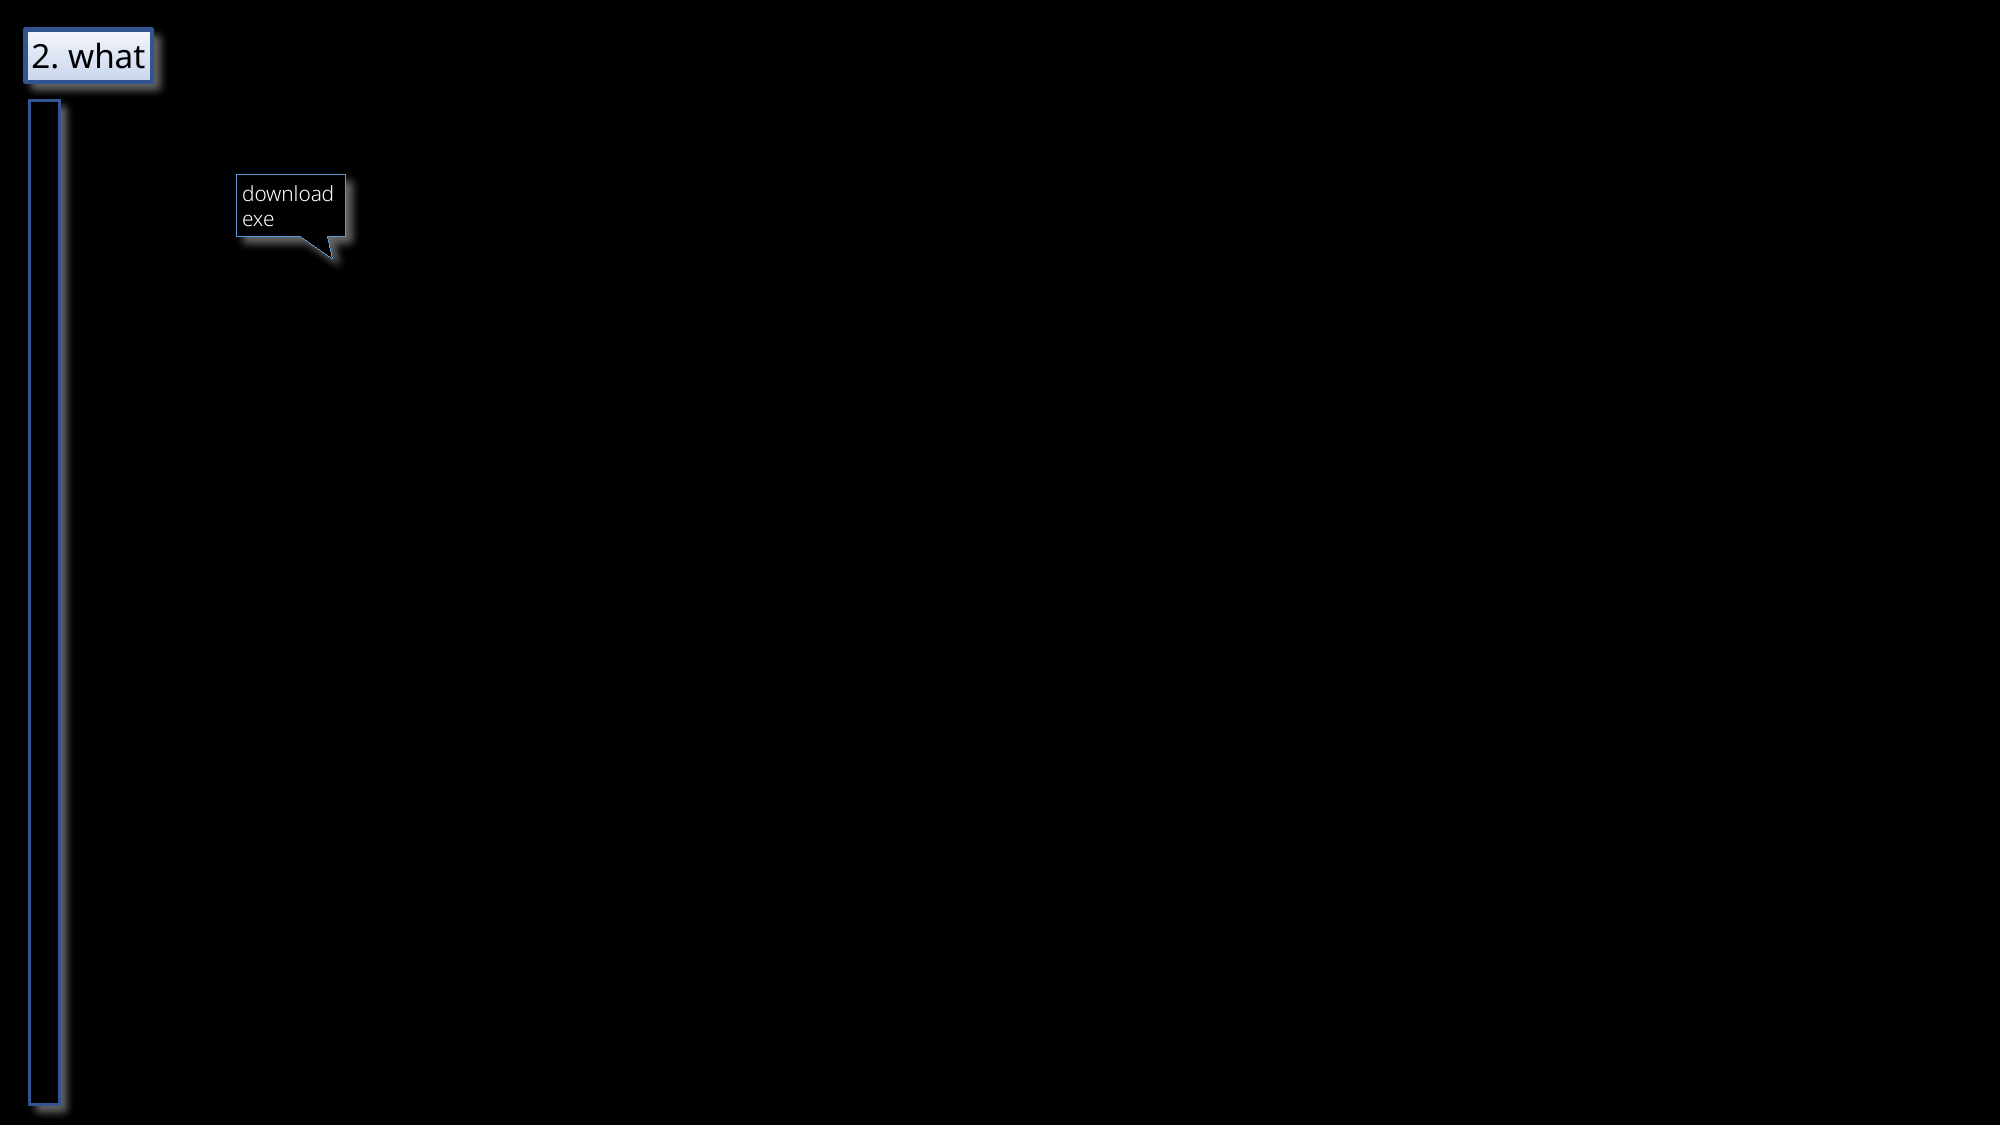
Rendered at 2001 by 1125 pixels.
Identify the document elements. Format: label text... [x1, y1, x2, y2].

text_box [29, 100, 60, 1105]
text_box download exe [236, 174, 346, 259]
title 2. what [28, 29, 149, 82]
